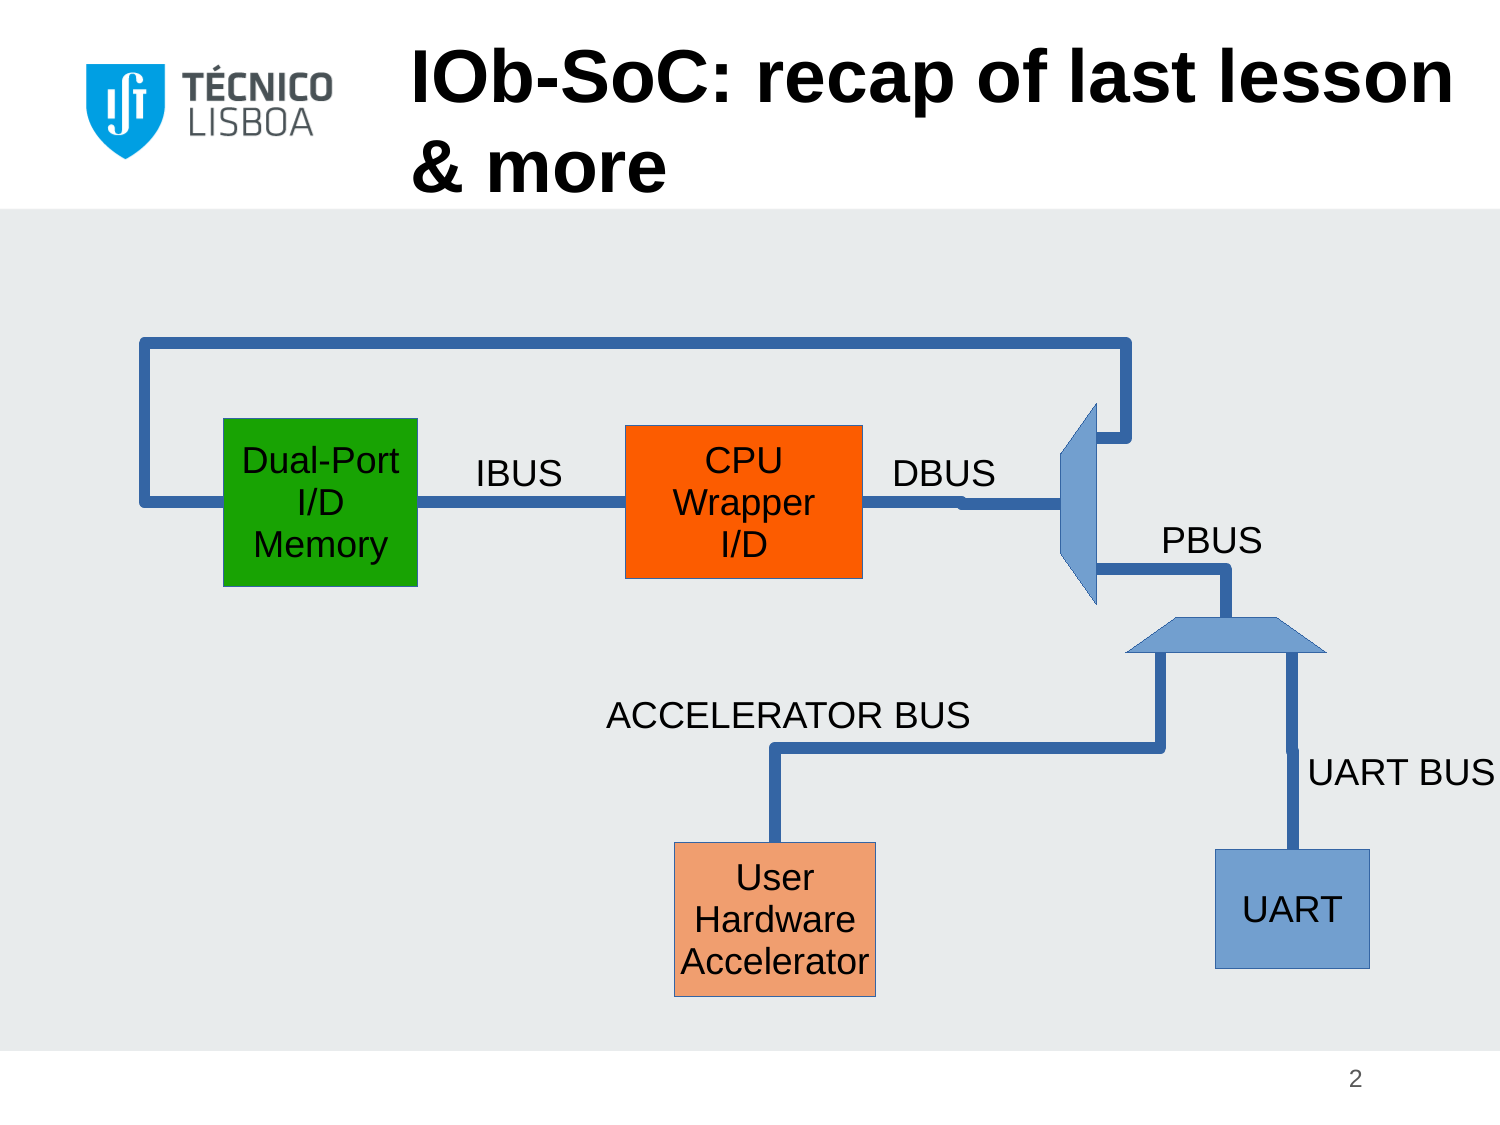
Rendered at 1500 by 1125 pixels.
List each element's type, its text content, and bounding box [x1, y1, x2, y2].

text_box UART [1215, 849, 1370, 969]
picture [151, 349, 1120, 498]
text_box PBUS [1146, 512, 1466, 570]
text_box [1125, 617, 1327, 653]
text_box Dual-Port I/D Memory [223, 418, 418, 587]
picture [0, 0, 1500, 1125]
text_box DBUS [877, 445, 1031, 498]
text_box User Hardware Accelerator [674, 842, 876, 997]
text_box CPU Wrapper I/D [625, 425, 863, 579]
text_box ACCELERATOR BUS [591, 687, 986, 744]
text_box UART BUS [1292, 743, 1500, 801]
text_box IBUS [460, 445, 599, 502]
title IOb-SoC: recap of last lesson & more [395, 46, 1500, 189]
text_box [1060, 403, 1097, 605]
